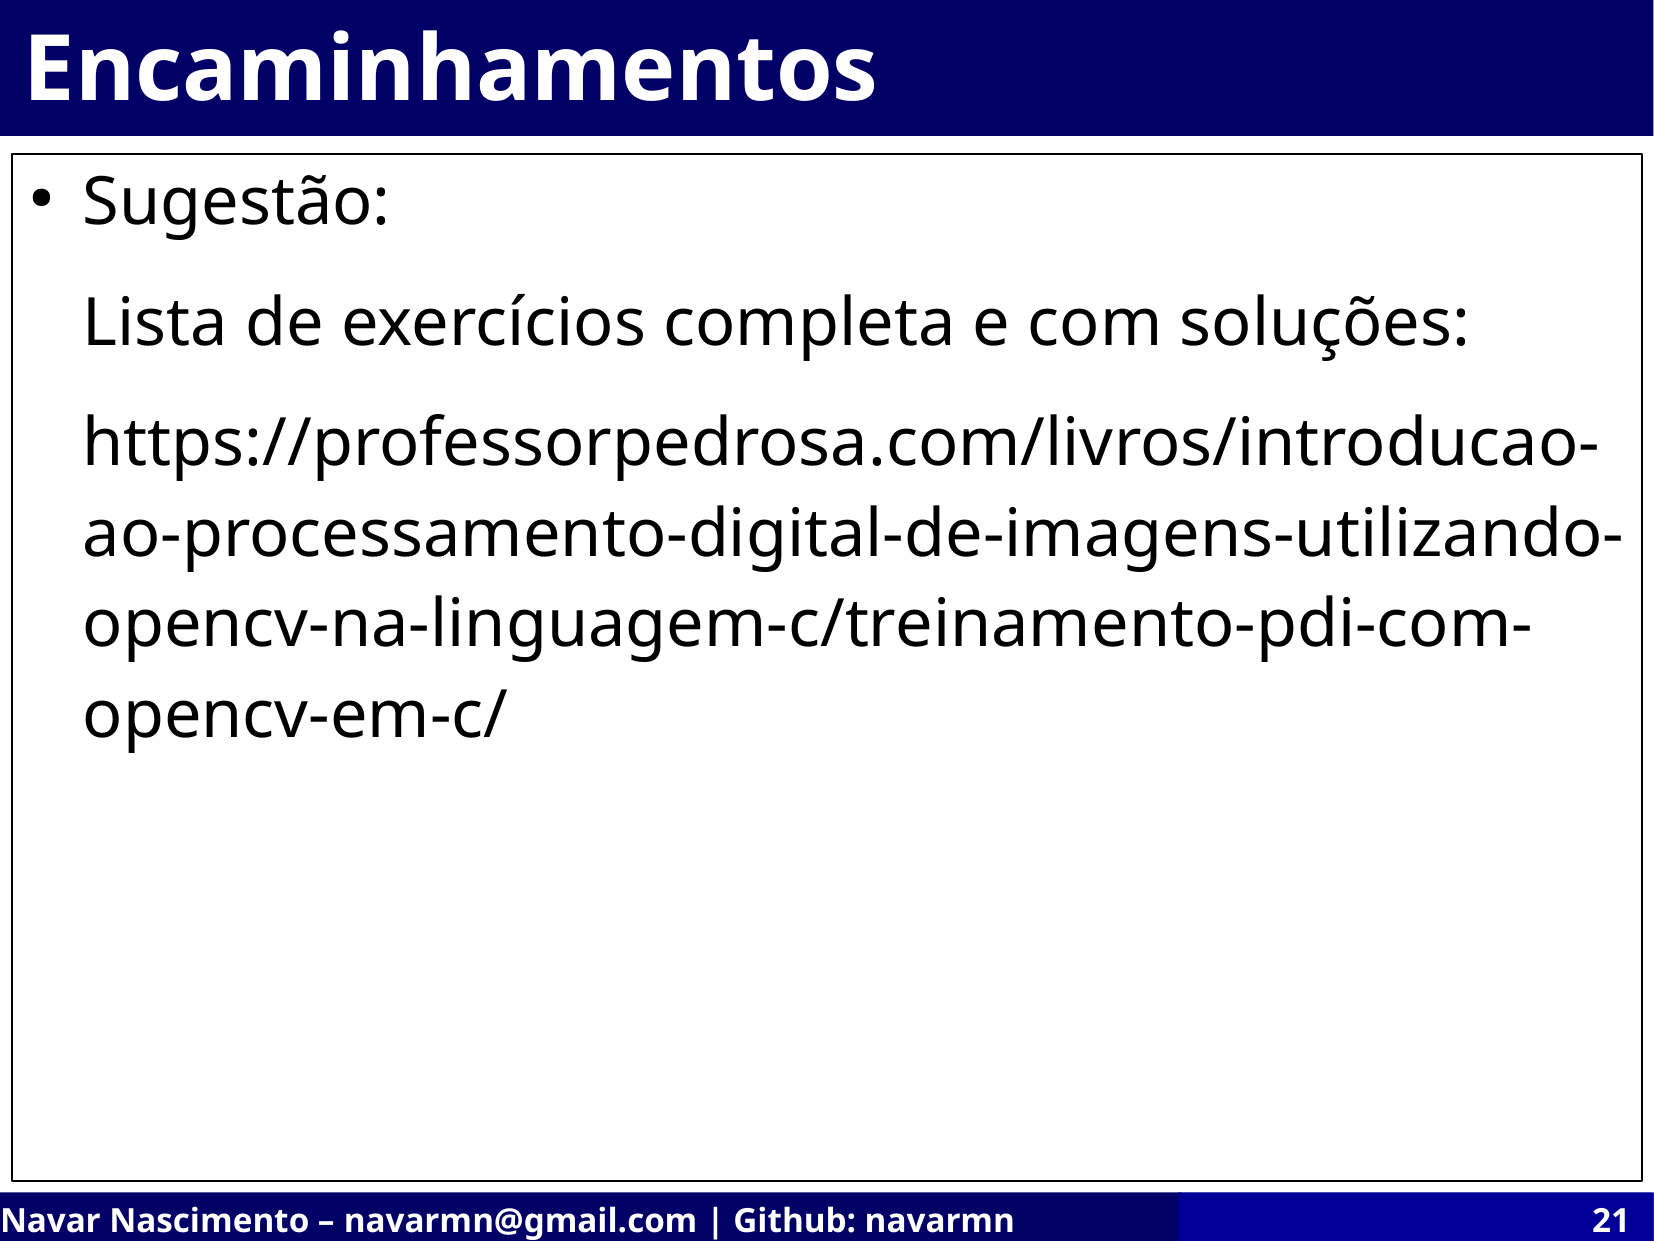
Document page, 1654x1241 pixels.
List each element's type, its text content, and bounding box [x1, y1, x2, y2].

list Sugestão: Lista de exercícios completa e com soluções: https://professorpedrosa.com/livros/introducao-ao-processamento-digital-de-imagens-utilizando-opencv-na-linguagem-c/treinamento-pdi-com-opencv-em-c/ [11, 153, 1642, 1182]
title Encaminhamentos [0, 0, 1654, 136]
